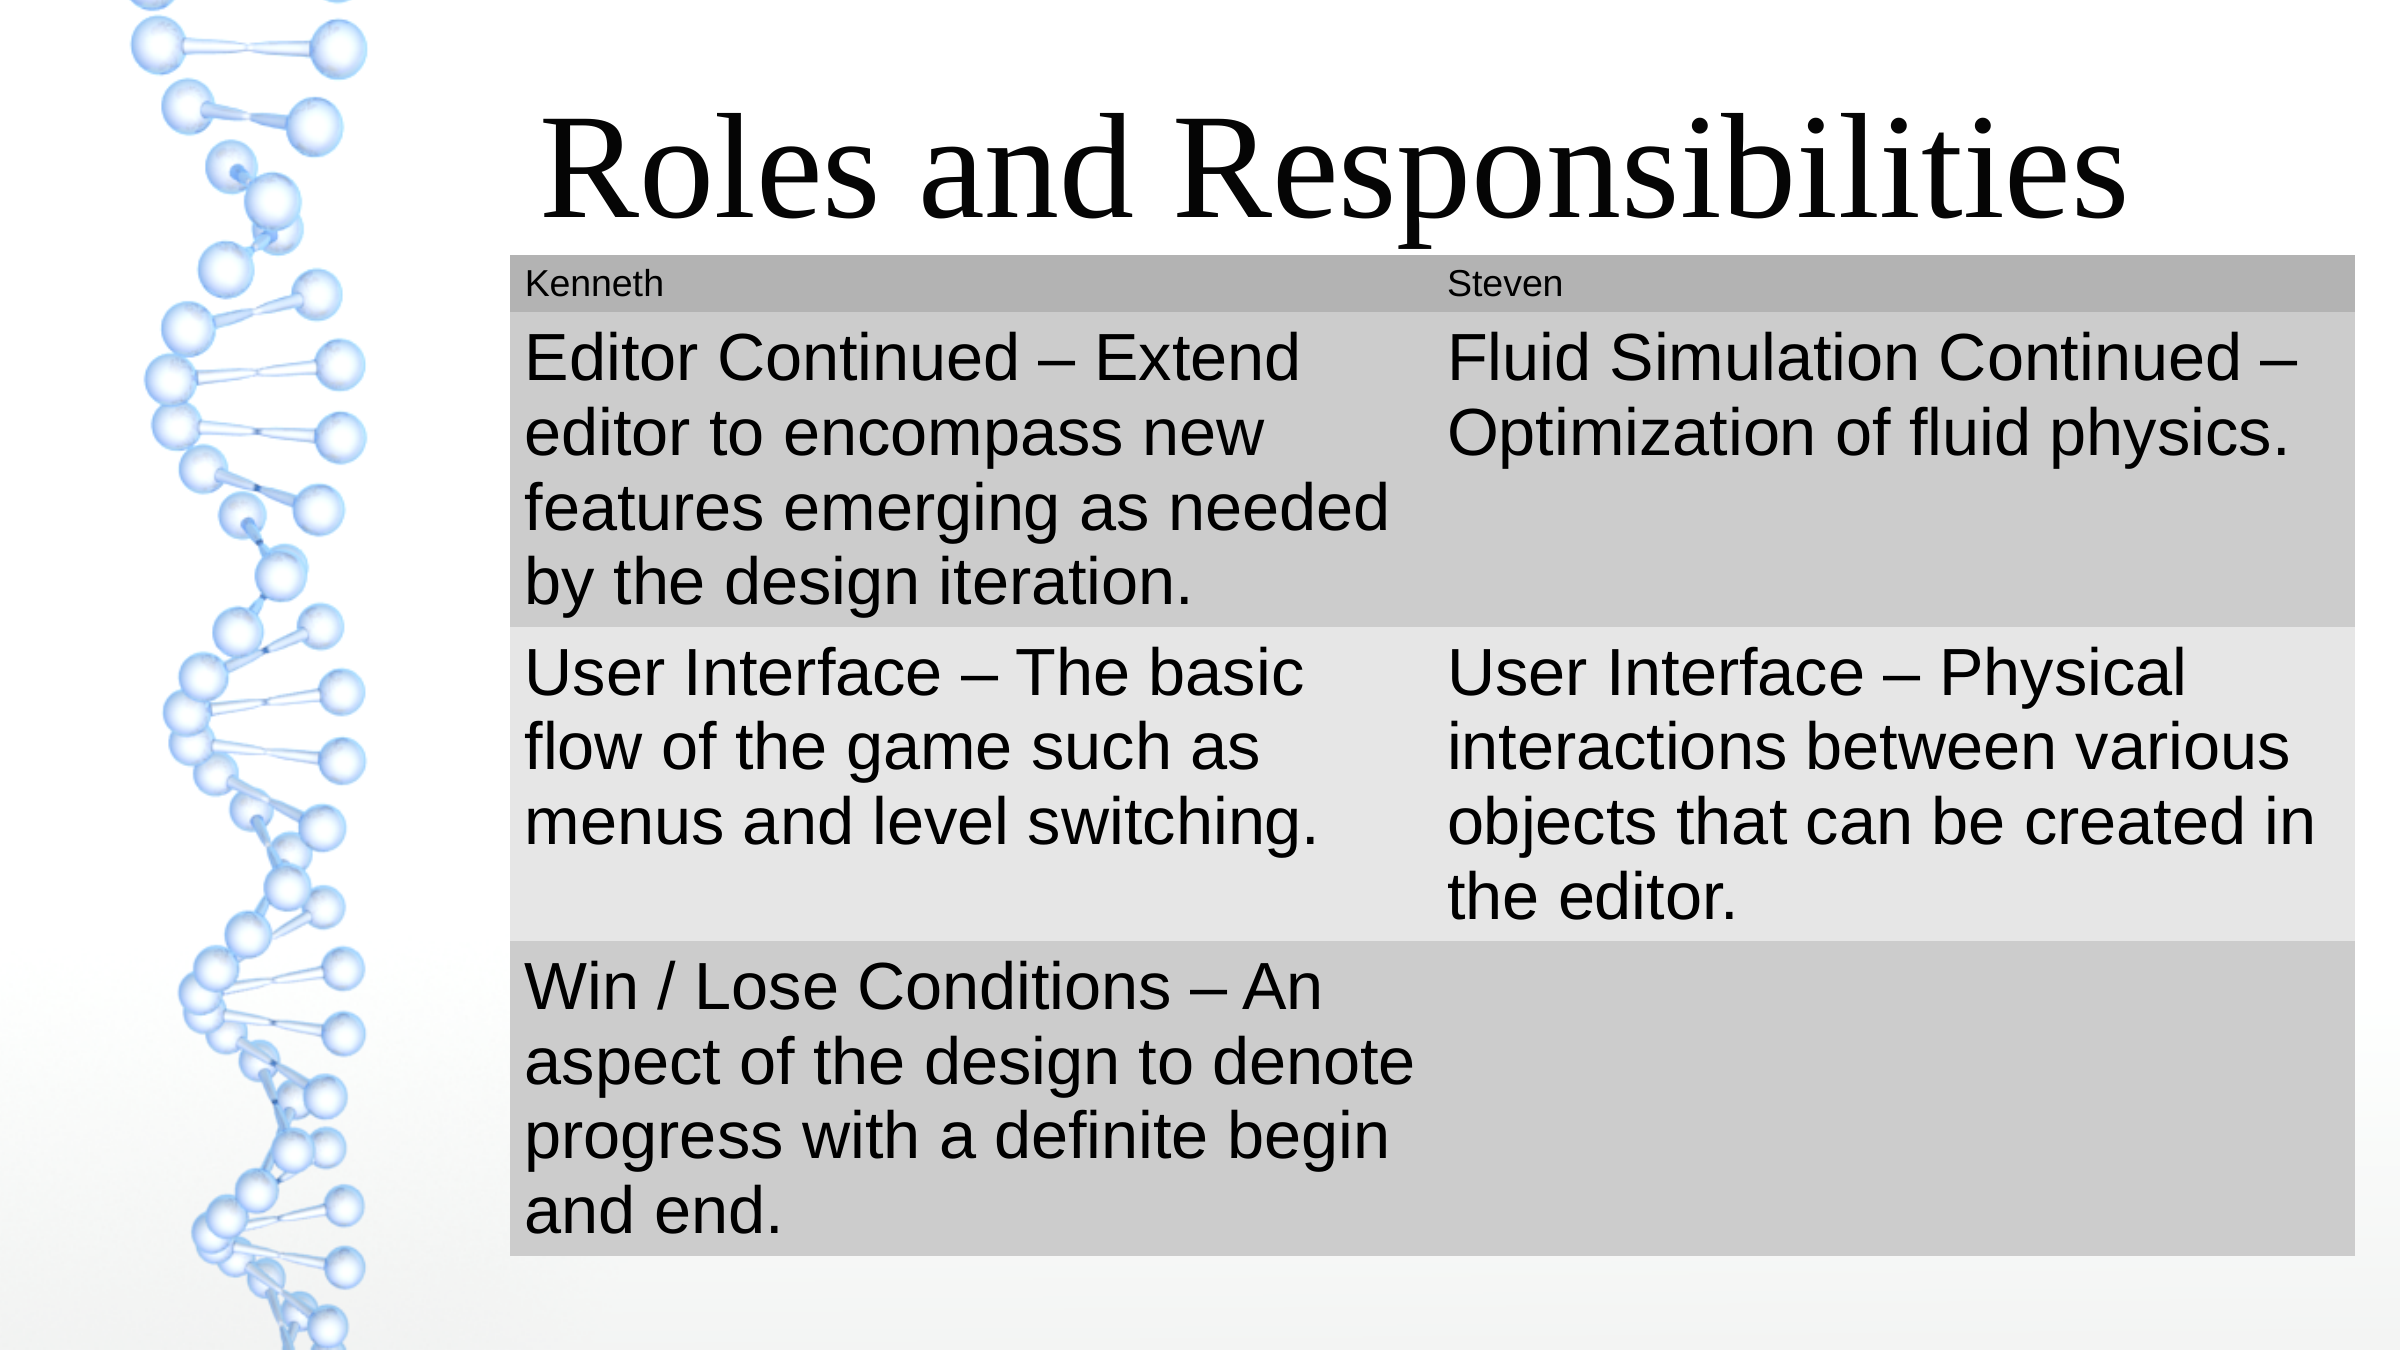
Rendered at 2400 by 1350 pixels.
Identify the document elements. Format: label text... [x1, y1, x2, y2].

table_cell Win / Lose Conditions – An aspect of the design to denote progress with a definite begin and end. [510, 941, 1432, 1256]
table_cell [1432, 941, 2355, 1256]
title Roles and Responsibilities [390, 53, 2280, 280]
table_header Steven [1432, 255, 2355, 312]
table_cell Fluid Simulation Continued – Optimization of fluid physics. [1432, 312, 2355, 627]
table_cell User Interface – The basic flow of the game such as menus and level switching. [510, 627, 1432, 941]
table_cell Editor Continued – Extend editor to encompass new features emerging as needed by the design iteration. [510, 312, 1432, 627]
table_cell User Interface – Physical interactions between various objects that can be created in the editor. [1432, 627, 2355, 941]
picture [0, 0, 2400, 1350]
table_header Kenneth [510, 255, 1432, 312]
